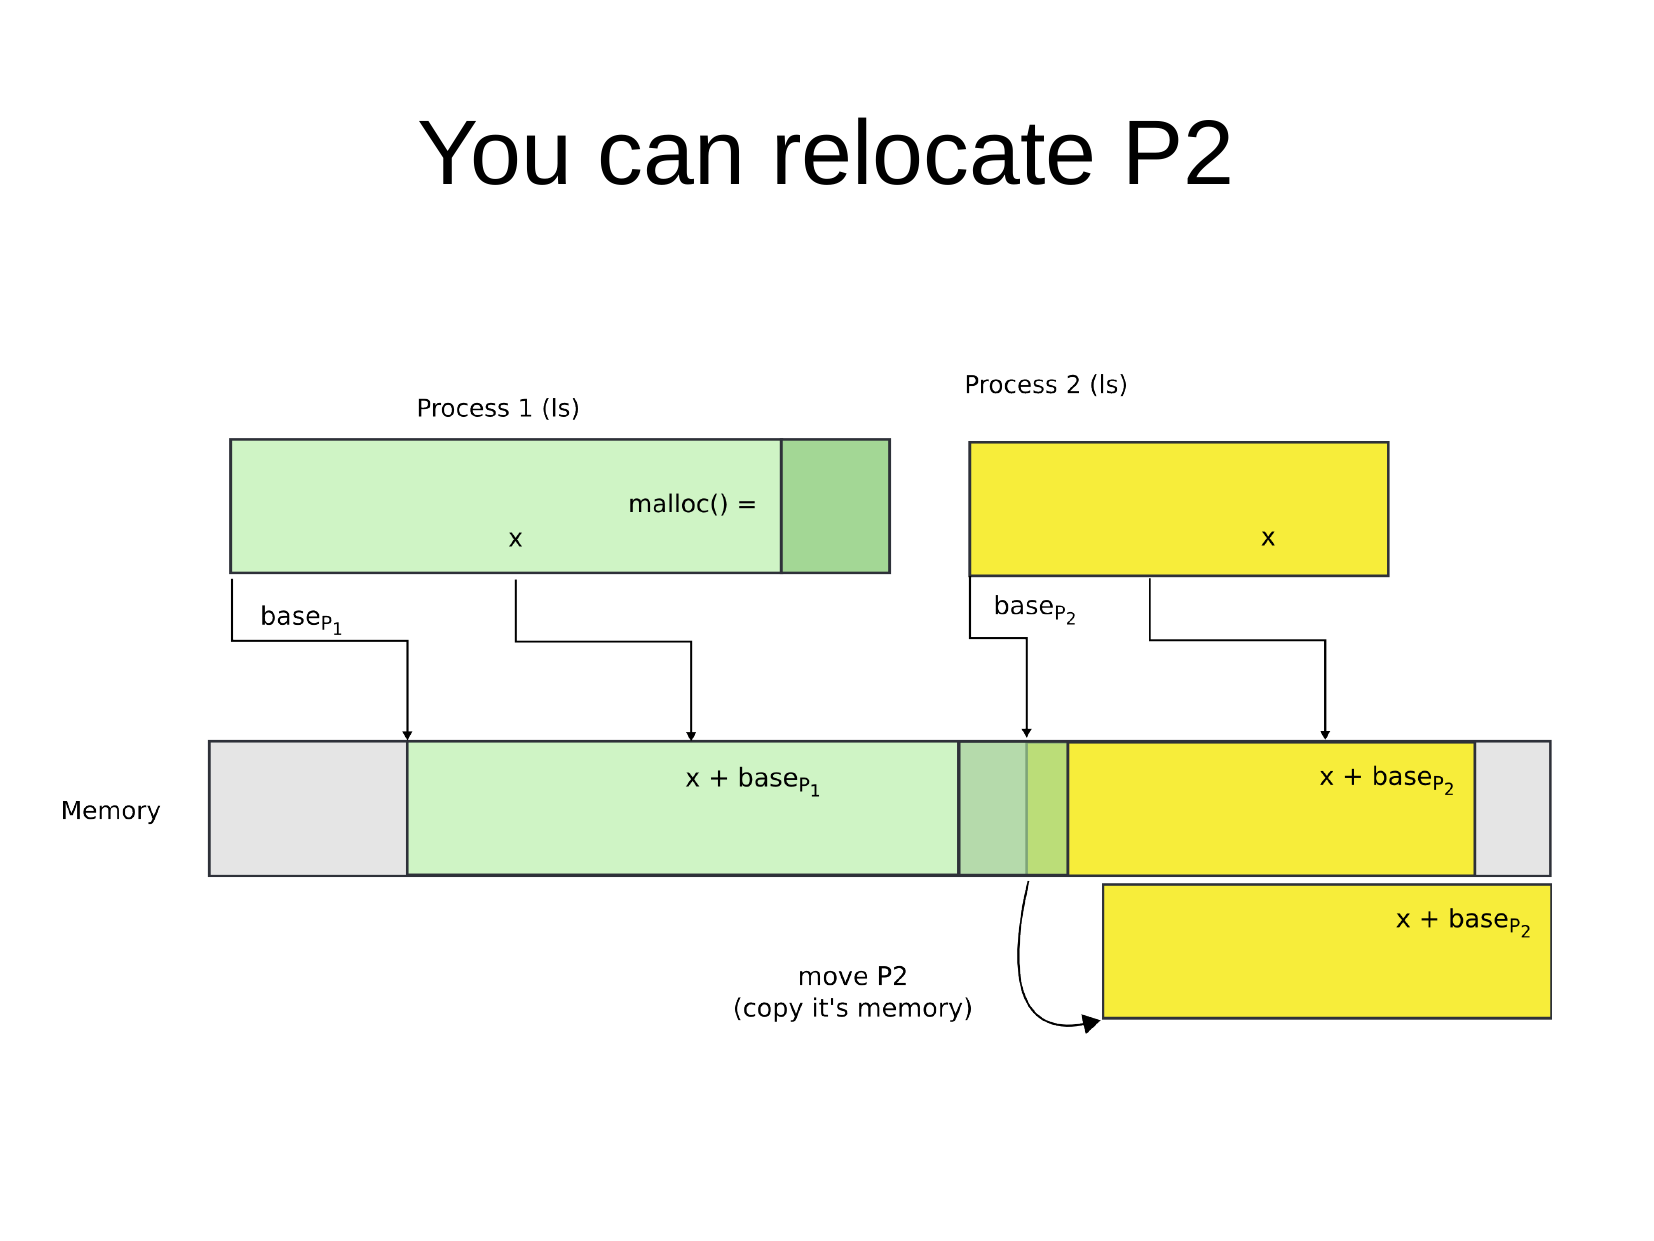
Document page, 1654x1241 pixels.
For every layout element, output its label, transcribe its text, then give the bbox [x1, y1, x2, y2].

picture [63, 374, 1552, 1035]
title You can relocate P2 [82, 49, 1571, 257]
